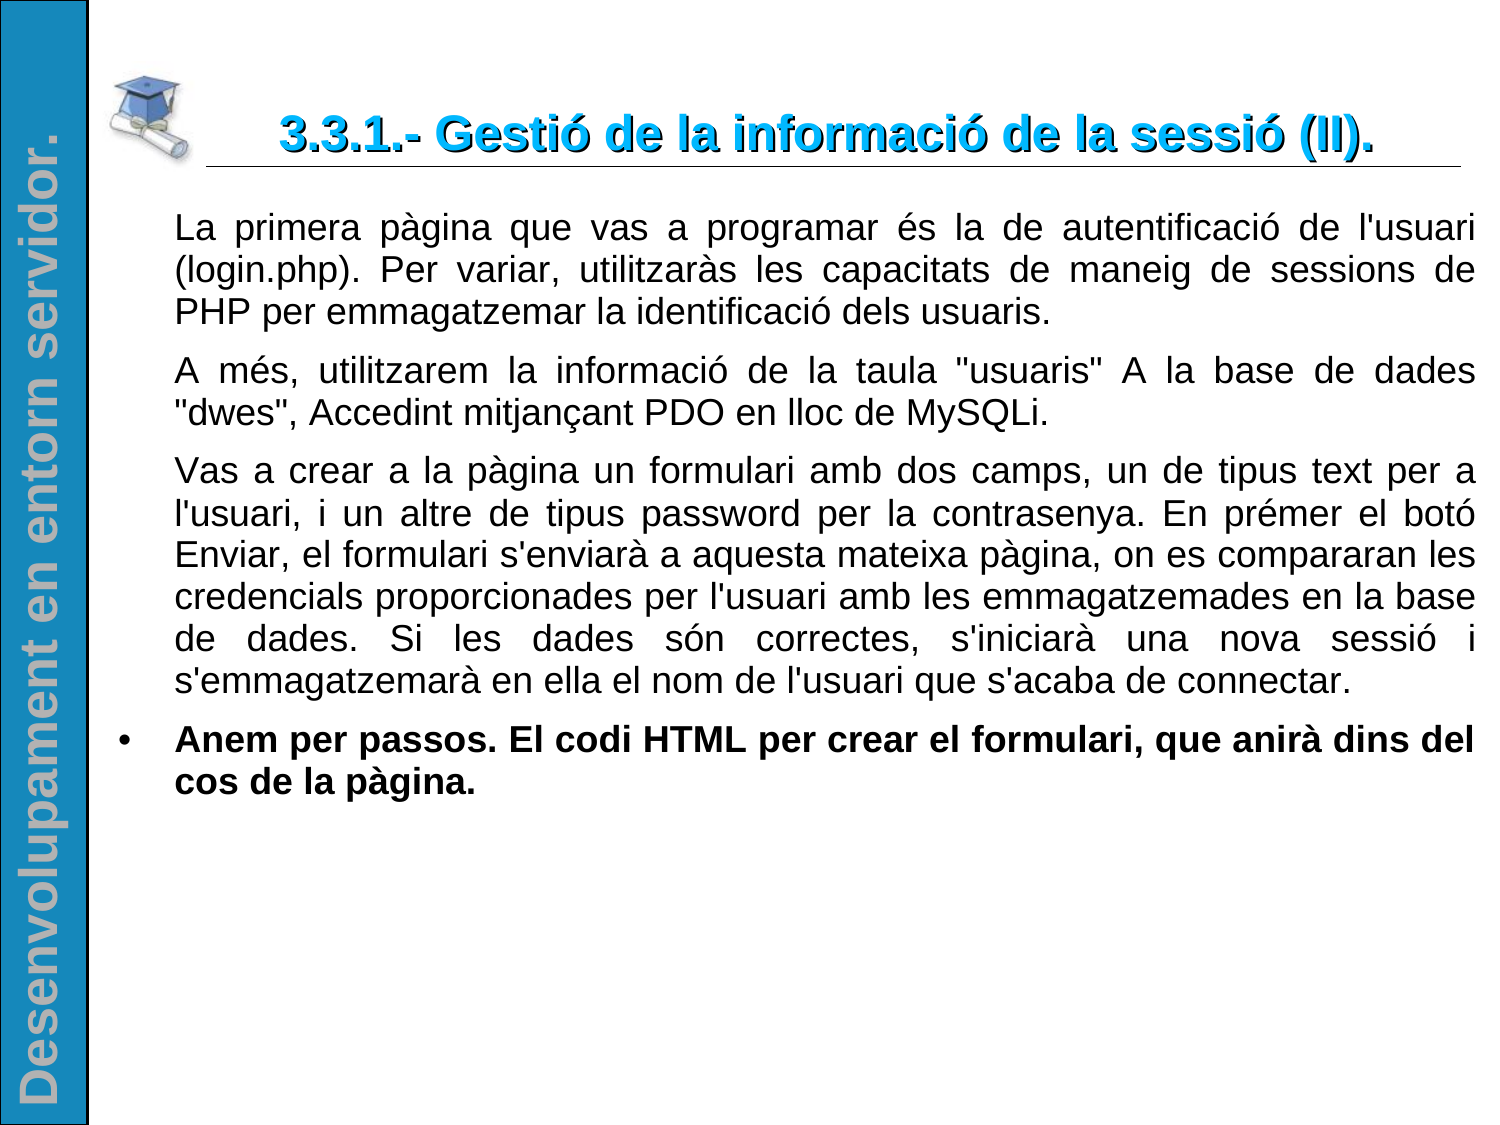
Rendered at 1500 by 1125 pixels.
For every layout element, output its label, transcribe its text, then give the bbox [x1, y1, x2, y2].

title 3.3.1.- Gestió de la informació de la sessió (II). [206, 88, 1447, 178]
picture [93, 61, 206, 174]
list La primera pàgina que vas a programar és la de autentificació de l'usuari (login.php). Per variar, utilitzaràs les capacitats de maneig de sessions de PHP per emmagatzemar la identificació dels usuaris. A més, utilitzarem la informació de la taula "usuaris" A la base de dades "dwes", Accedint mitjançant PDO en lloc de MySQLi. Vas a crear a la pàgina un formulari amb dos camps, un de tipus text per a l'usuari, i un altre de tipus password per la contrasenya. En prémer el botó Enviar, el formulari s'enviarà a aquesta mateixa pàgina, on es compararan les credencials proporcionades per l'usuari amb les emmagatzemades en la base de dades. Si les dades són correctes, s'iniciarà una nova sessió i s'emmagatzemarà en ella el nom de l'usuari que s'acaba de connectar. Anem per passos. El codi HTML per crear el formulari, que anirà dins del cos de la pàgina. [118, 206, 1477, 1063]
